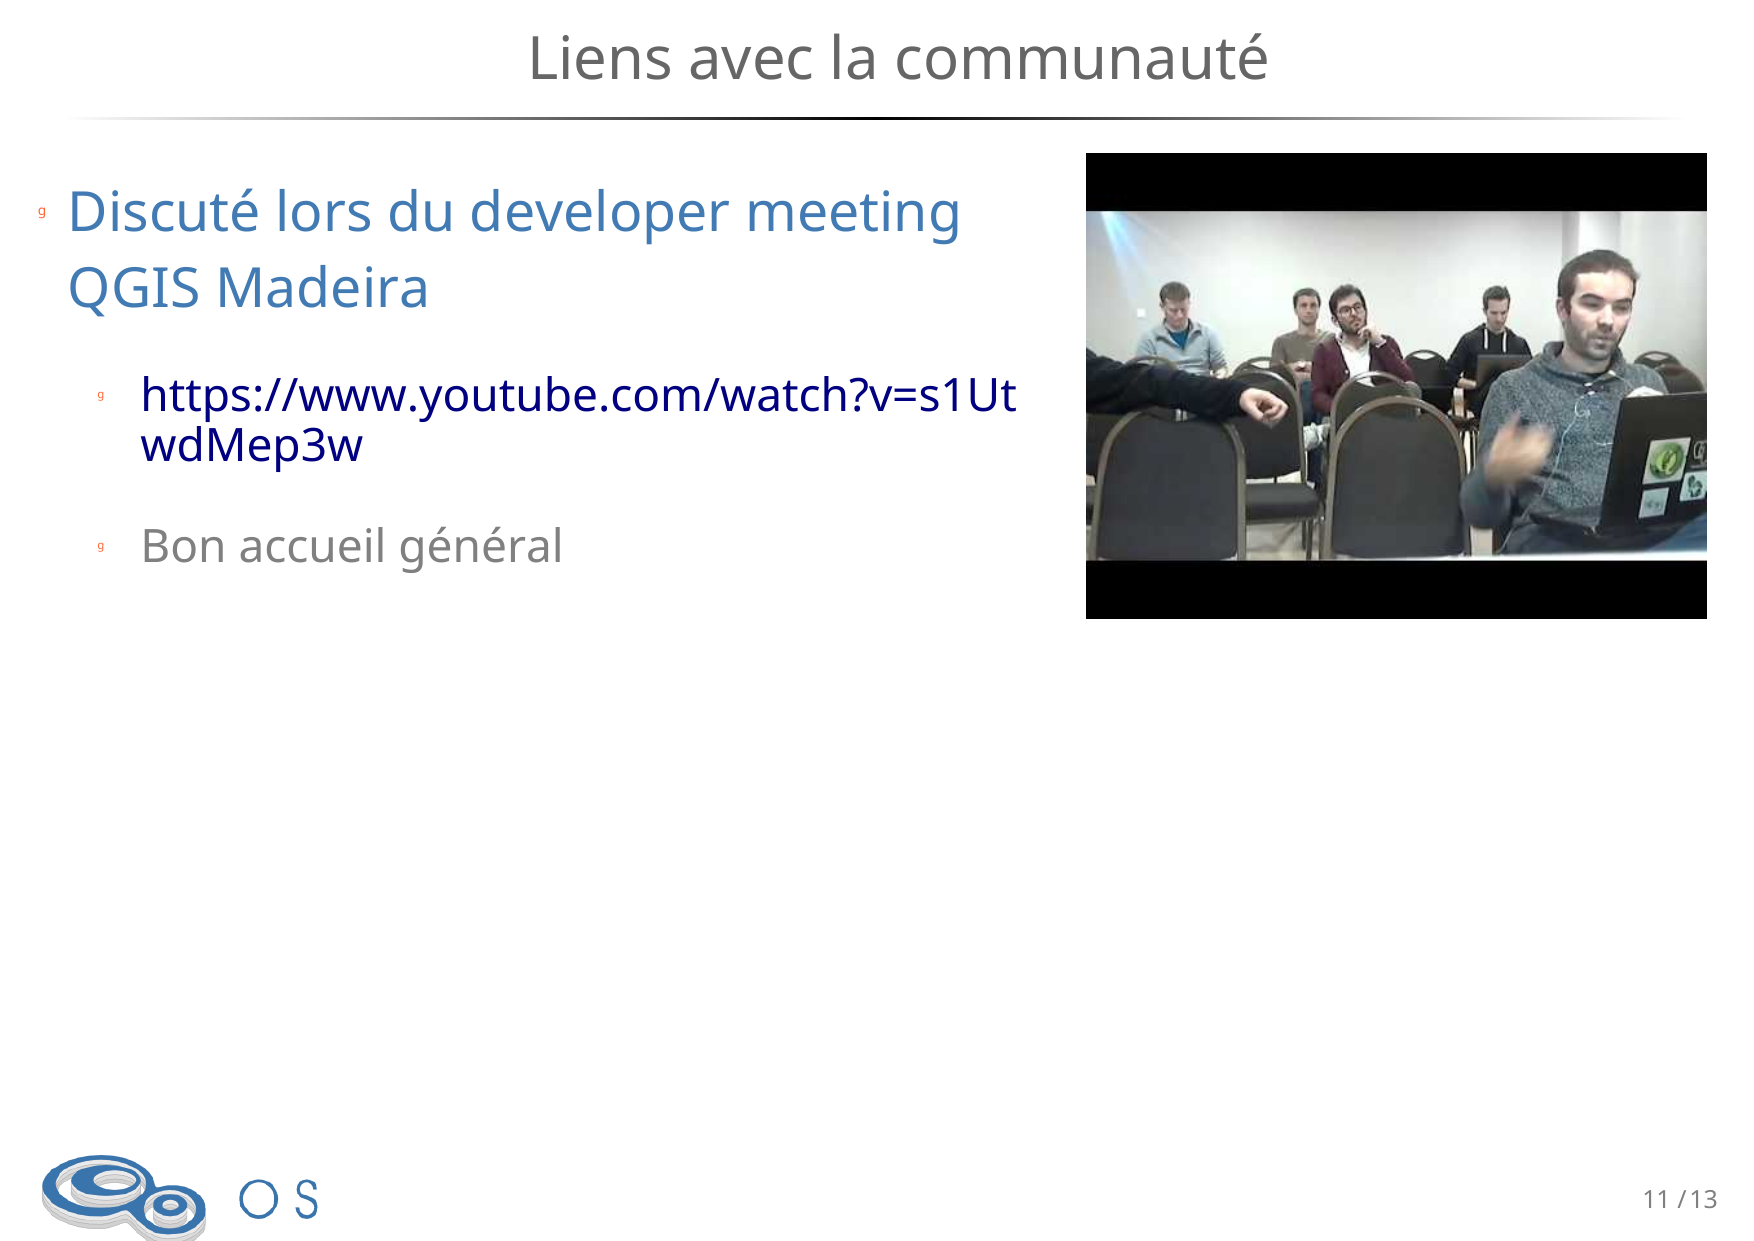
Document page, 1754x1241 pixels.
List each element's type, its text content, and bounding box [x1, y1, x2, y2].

picture [42, 1155, 583, 1241]
picture [1086, 153, 1707, 619]
title Liens avec la communauté [31, 14, 1754, 98]
list Discuté lors du developer meeting QGIS Madeira https://www.youtube.com/watch?v=s1UtwdMep3w Bon accueil général [37, 172, 1028, 1090]
